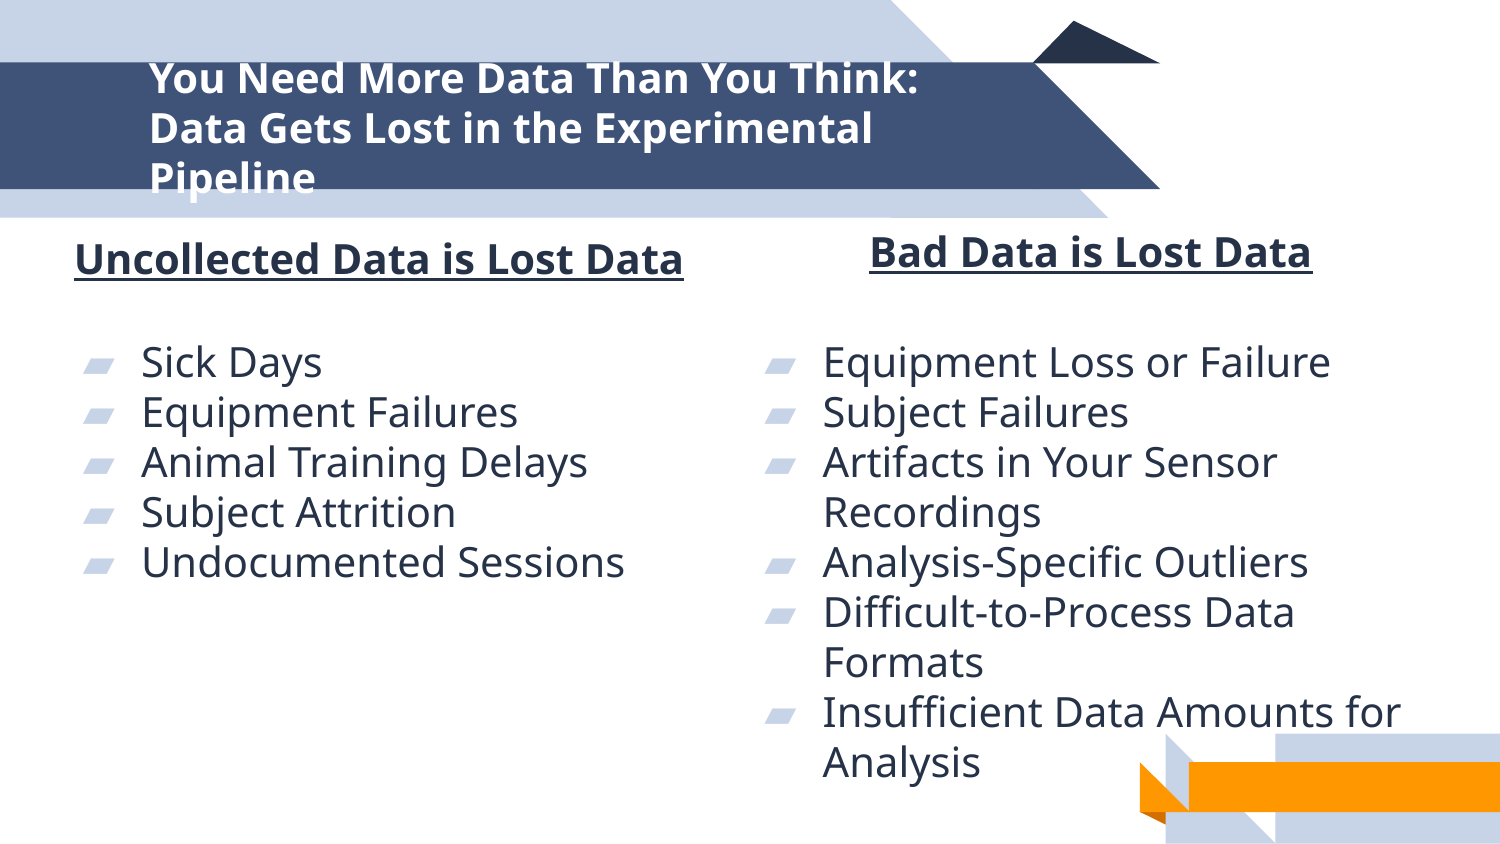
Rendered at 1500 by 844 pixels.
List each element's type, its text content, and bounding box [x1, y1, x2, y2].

title You Need More Data Than You Think: Data Gets Lost in the Experimental Pipeline [133, 64, 997, 190]
list Bad Data is Lost Data [762, 210, 1419, 301]
list Sick Days Equipment Failures Animal Training Delays Subject Attrition Undocumented Sessions [51, 320, 667, 775]
list Equipment Loss or Failure Subject Failures Artifacts in Your Sensor Recordings Analysis-Specific Outliers Difficult-to-Process Data Formats Insufficient Data Amounts for Analysis [732, 320, 1449, 775]
list Uncollected Data is Lost Data [51, 217, 708, 308]
